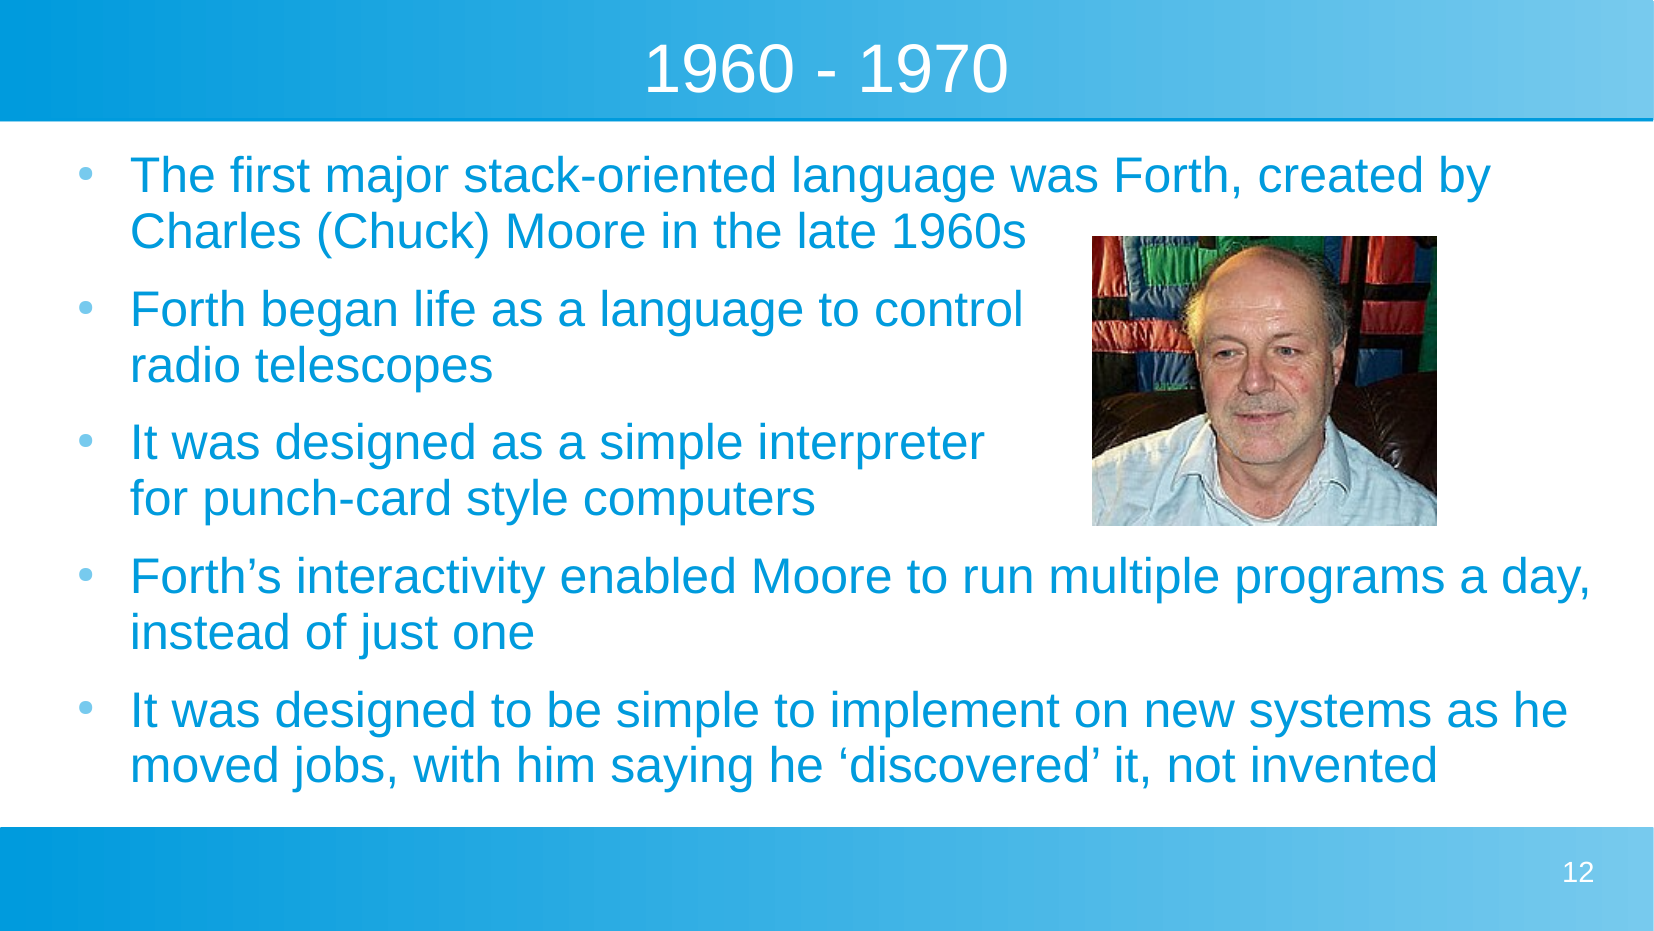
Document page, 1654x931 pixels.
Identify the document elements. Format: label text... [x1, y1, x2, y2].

title 1960 - 1970 [59, 29, 1595, 108]
picture [1092, 236, 1437, 526]
list The first major stack-oriented language was Forth, created by Charles (Chuck) Moore in the late 1960s Forth began life as a language to control radio telescopes It was designed as a simple interpreter for punch-card style computers Forth’s interactivity enabled Moore to run multiple programs a day, instead of just one It was designed to be simple to implement on new systems as he moved jobs, with him saying he ‘discovered’ it, not invented [59, 147, 1595, 739]
